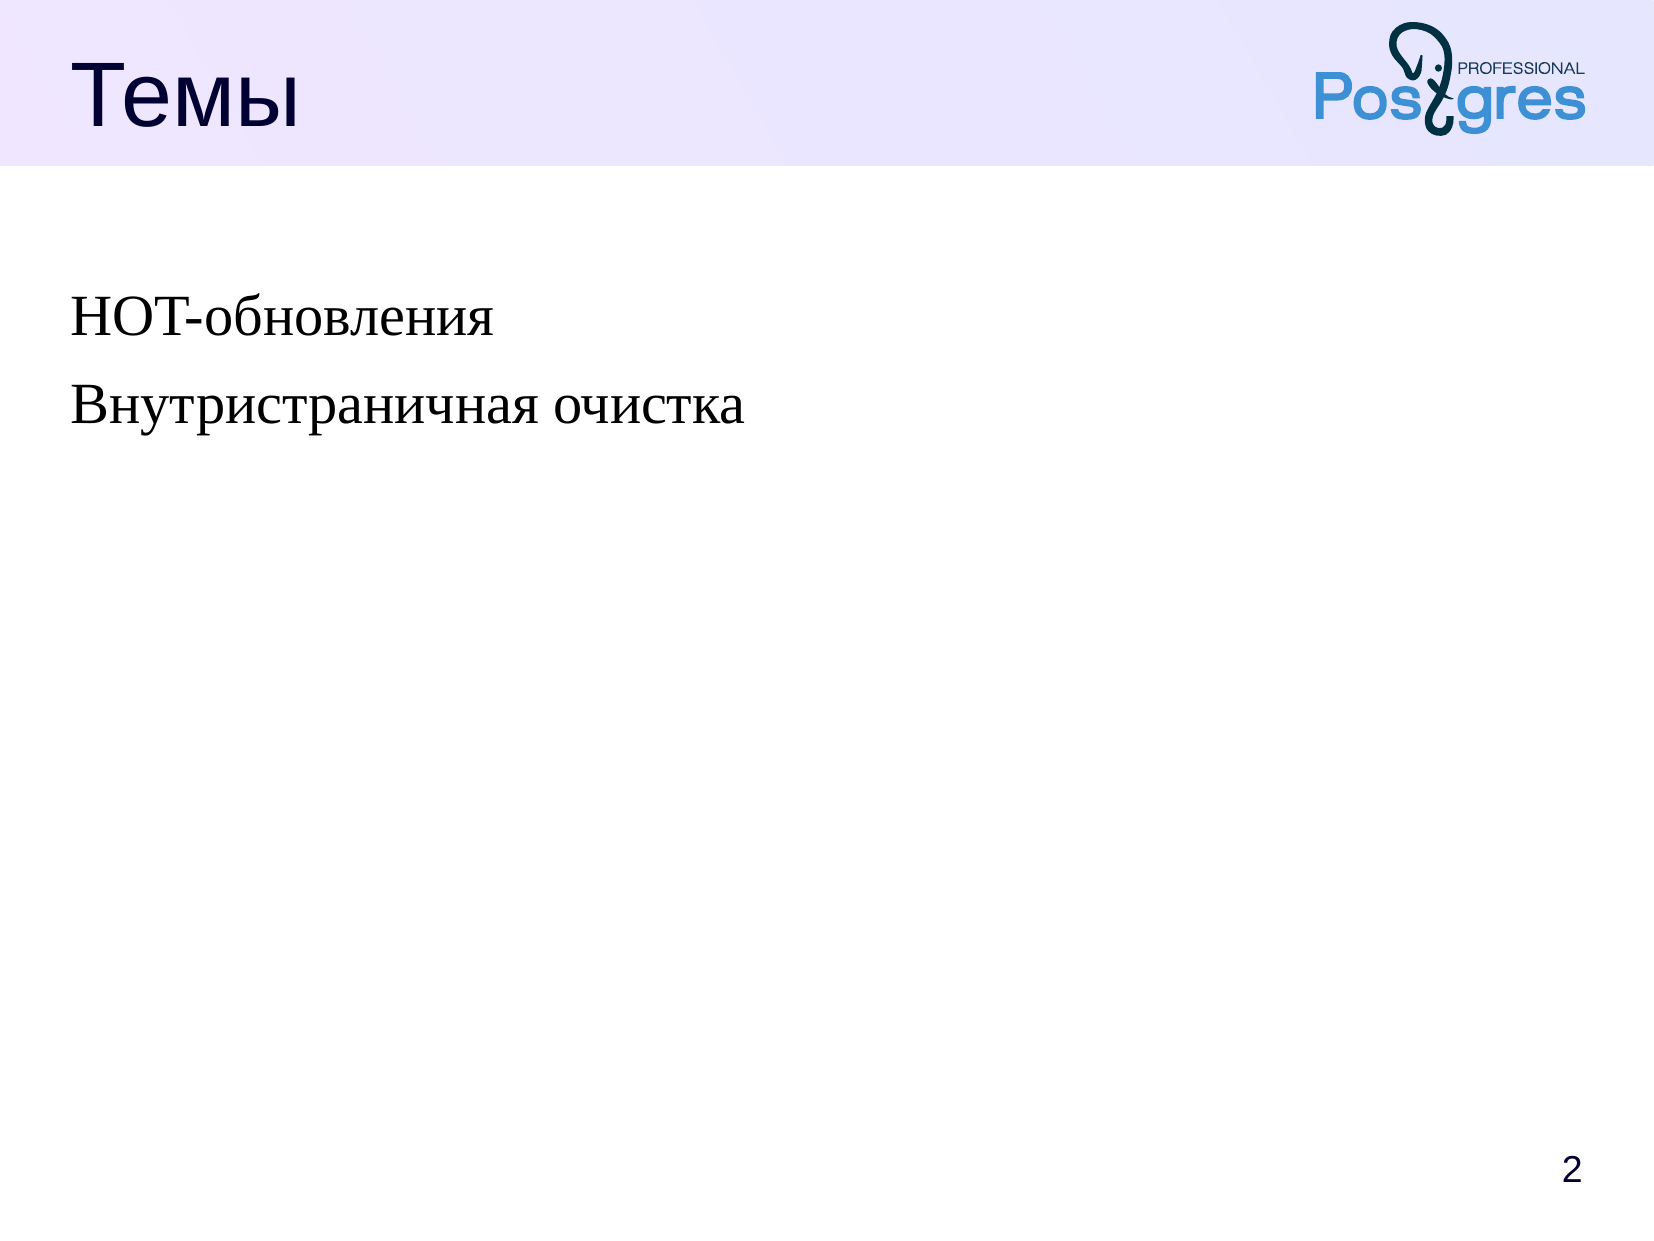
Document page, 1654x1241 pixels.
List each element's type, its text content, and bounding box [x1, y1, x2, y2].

title Темы [70, 43, 1241, 147]
list HOT-обновления Внутристраничная очистка [70, 283, 1583, 1141]
